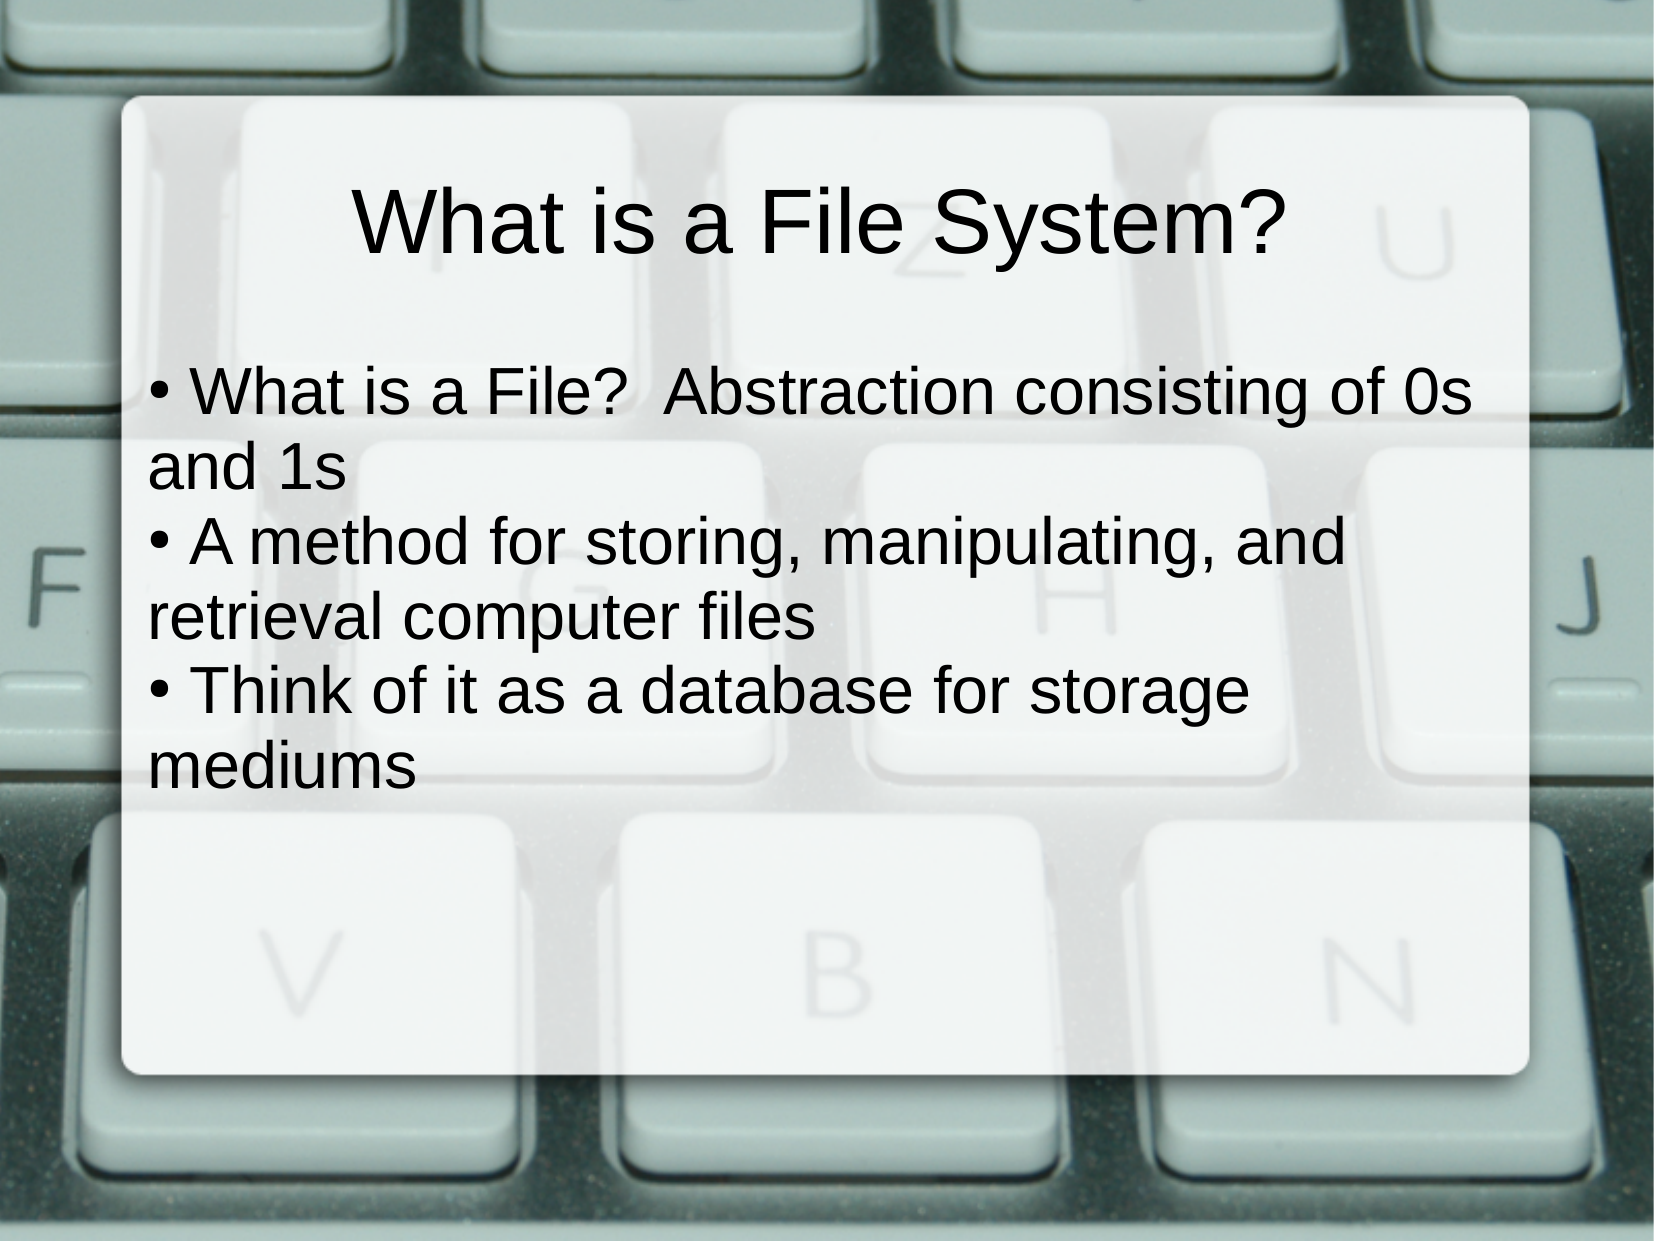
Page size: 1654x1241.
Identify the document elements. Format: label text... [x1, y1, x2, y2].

picture [0, 0, 1654, 1241]
subtitle What is a File? Abstraction consisting of 0s and 1s A method for storing, manipulating, and retrieval computer files Think of it as a database for storage mediums [147, 354, 1506, 1173]
title What is a File System? [135, 117, 1506, 325]
